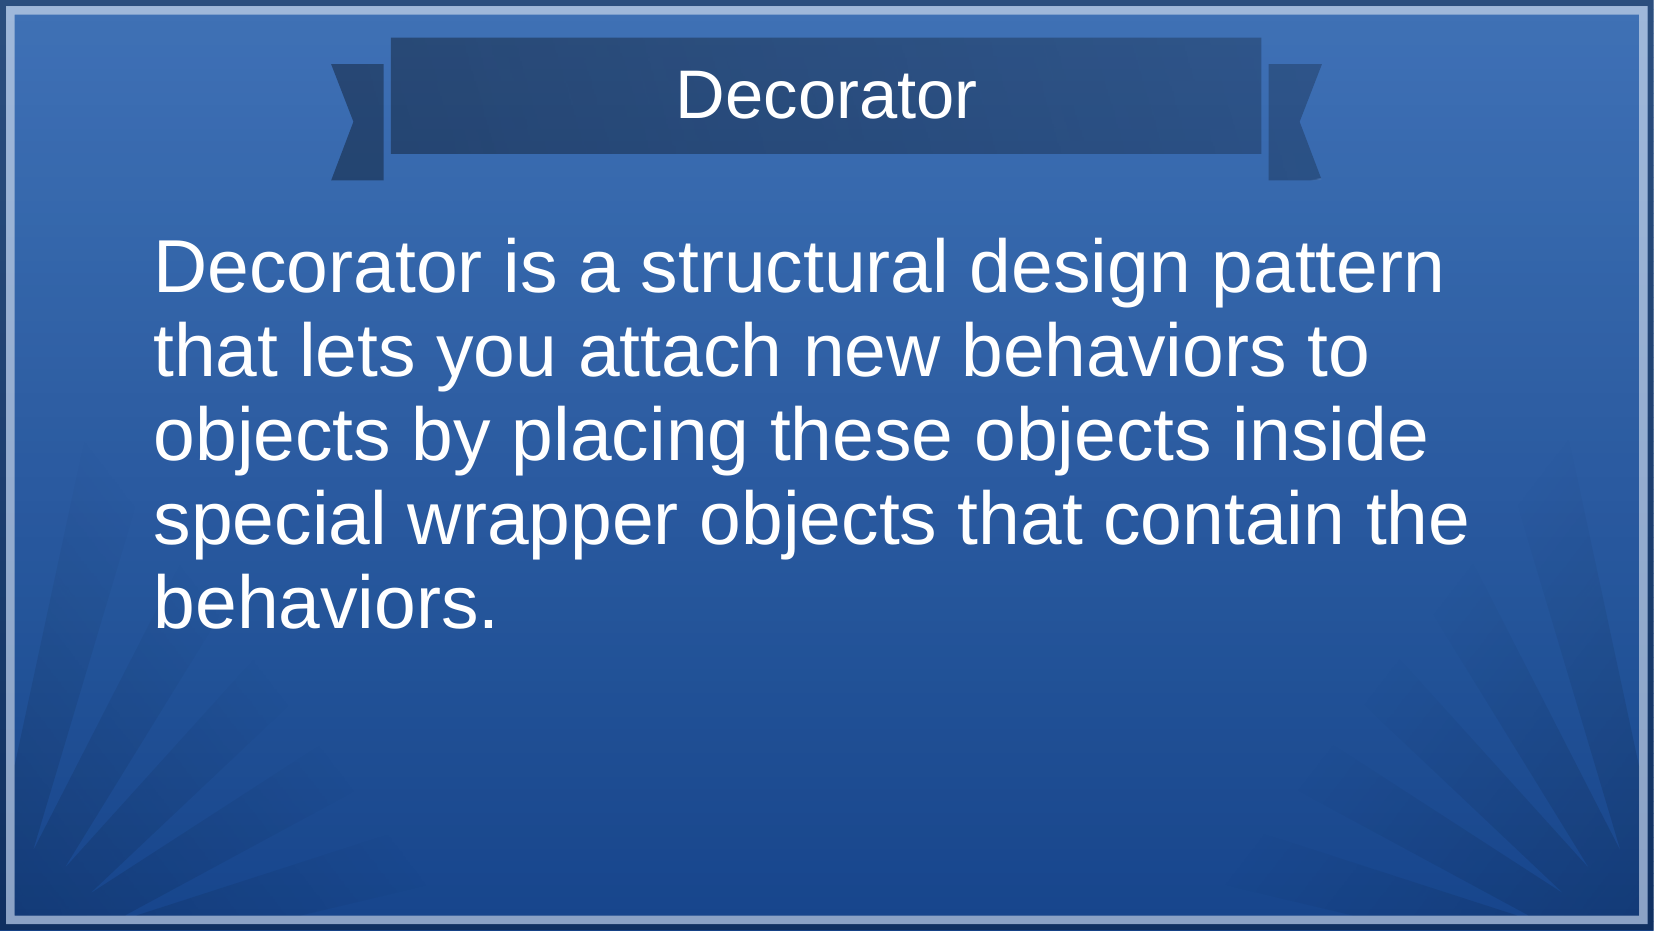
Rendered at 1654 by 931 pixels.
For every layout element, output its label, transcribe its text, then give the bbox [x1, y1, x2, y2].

title Decorator [389, 35, 1264, 154]
list Decorator is a structural design pattern that lets you attach new behaviors to objects by placing these objects inside special wrapper objects that contain the behaviors. [82, 224, 1571, 848]
